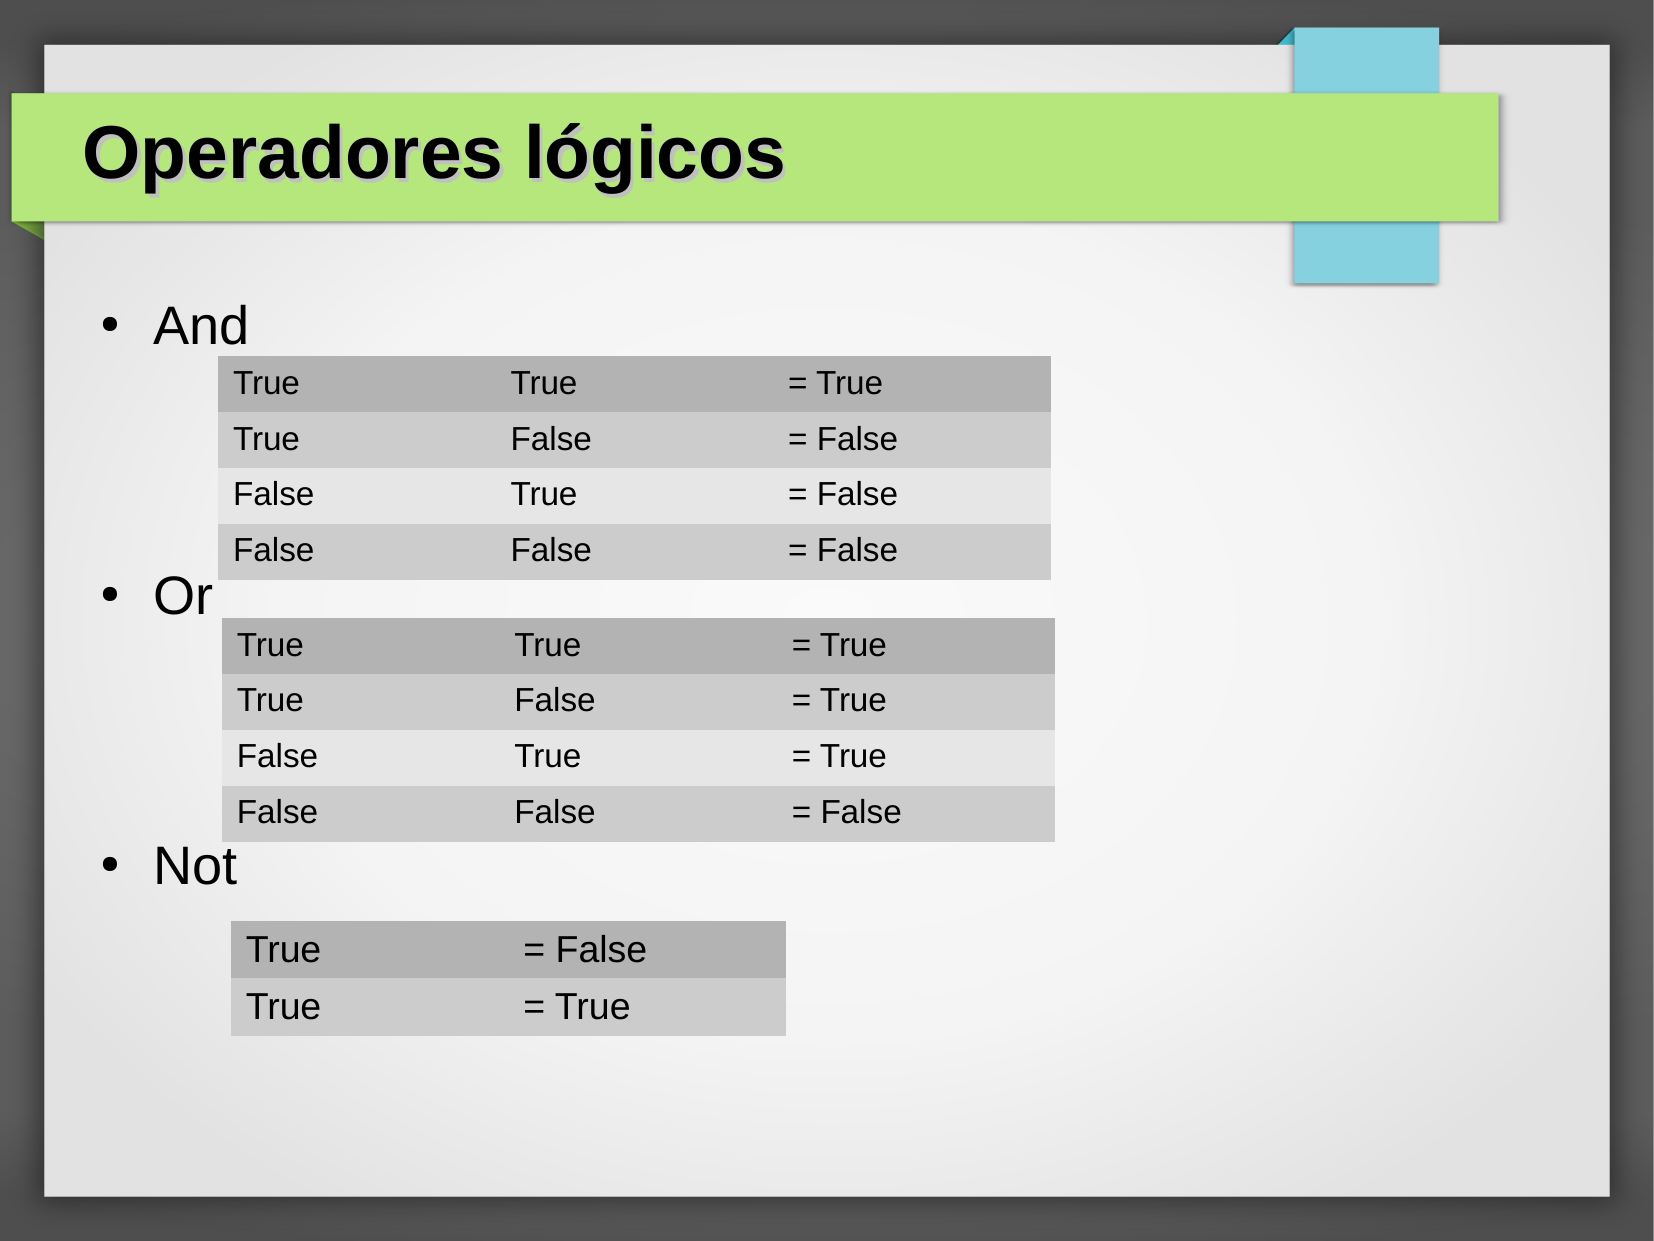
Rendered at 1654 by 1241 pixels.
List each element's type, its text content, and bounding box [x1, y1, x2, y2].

table_cell False [222, 730, 500, 786]
table_cell True [218, 412, 496, 468]
table_header True [500, 618, 777, 674]
table_cell = True [777, 730, 1055, 786]
table_header = True [773, 356, 1051, 412]
table_cell = True [777, 674, 1055, 730]
table_cell = False [777, 786, 1055, 842]
table_cell False [222, 786, 500, 842]
table_cell False [218, 468, 496, 524]
table_cell False [496, 412, 773, 468]
table_cell = False [773, 524, 1051, 580]
table_header True [222, 618, 500, 674]
table_cell False [500, 674, 777, 730]
table_header True [218, 356, 496, 412]
table_cell False [218, 524, 496, 580]
list And Or Not [82, 295, 1571, 1015]
table_cell = False [773, 412, 1051, 468]
table_cell True [231, 978, 509, 1036]
title Operadores lógicos [82, 49, 1571, 257]
table_cell True [500, 730, 777, 786]
table_header = False [509, 921, 786, 978]
table_header True [231, 921, 509, 978]
table_cell True [496, 468, 773, 524]
table_cell False [496, 524, 773, 580]
table_cell = False [773, 468, 1051, 524]
table_cell True [222, 674, 500, 730]
table_header True [496, 356, 773, 412]
table_header = True [777, 618, 1055, 674]
table_cell False [500, 786, 777, 842]
table_cell = True [509, 978, 786, 1036]
picture [0, 0, 1654, 1241]
